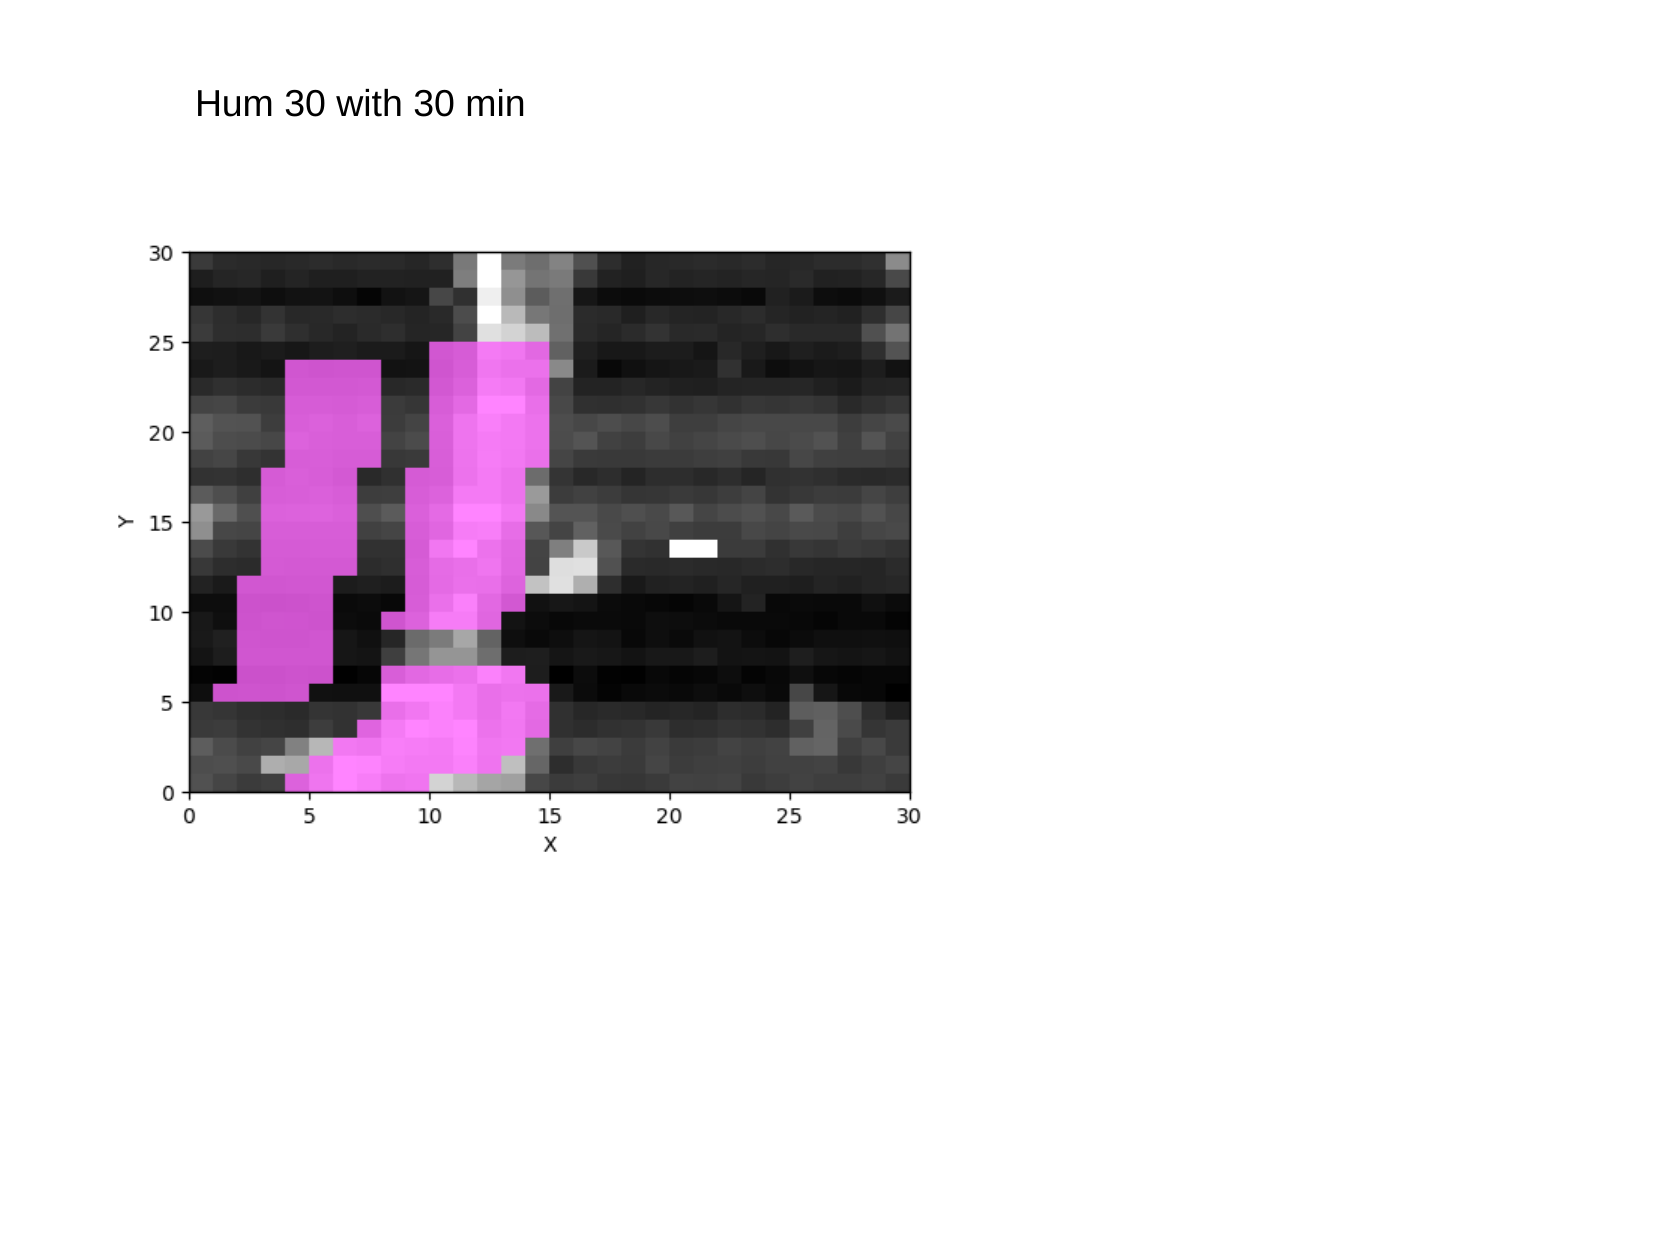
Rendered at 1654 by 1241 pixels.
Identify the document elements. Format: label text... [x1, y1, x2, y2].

text_box Hum 30 with 30 min [180, 75, 541, 132]
picture [45, 180, 1006, 901]
